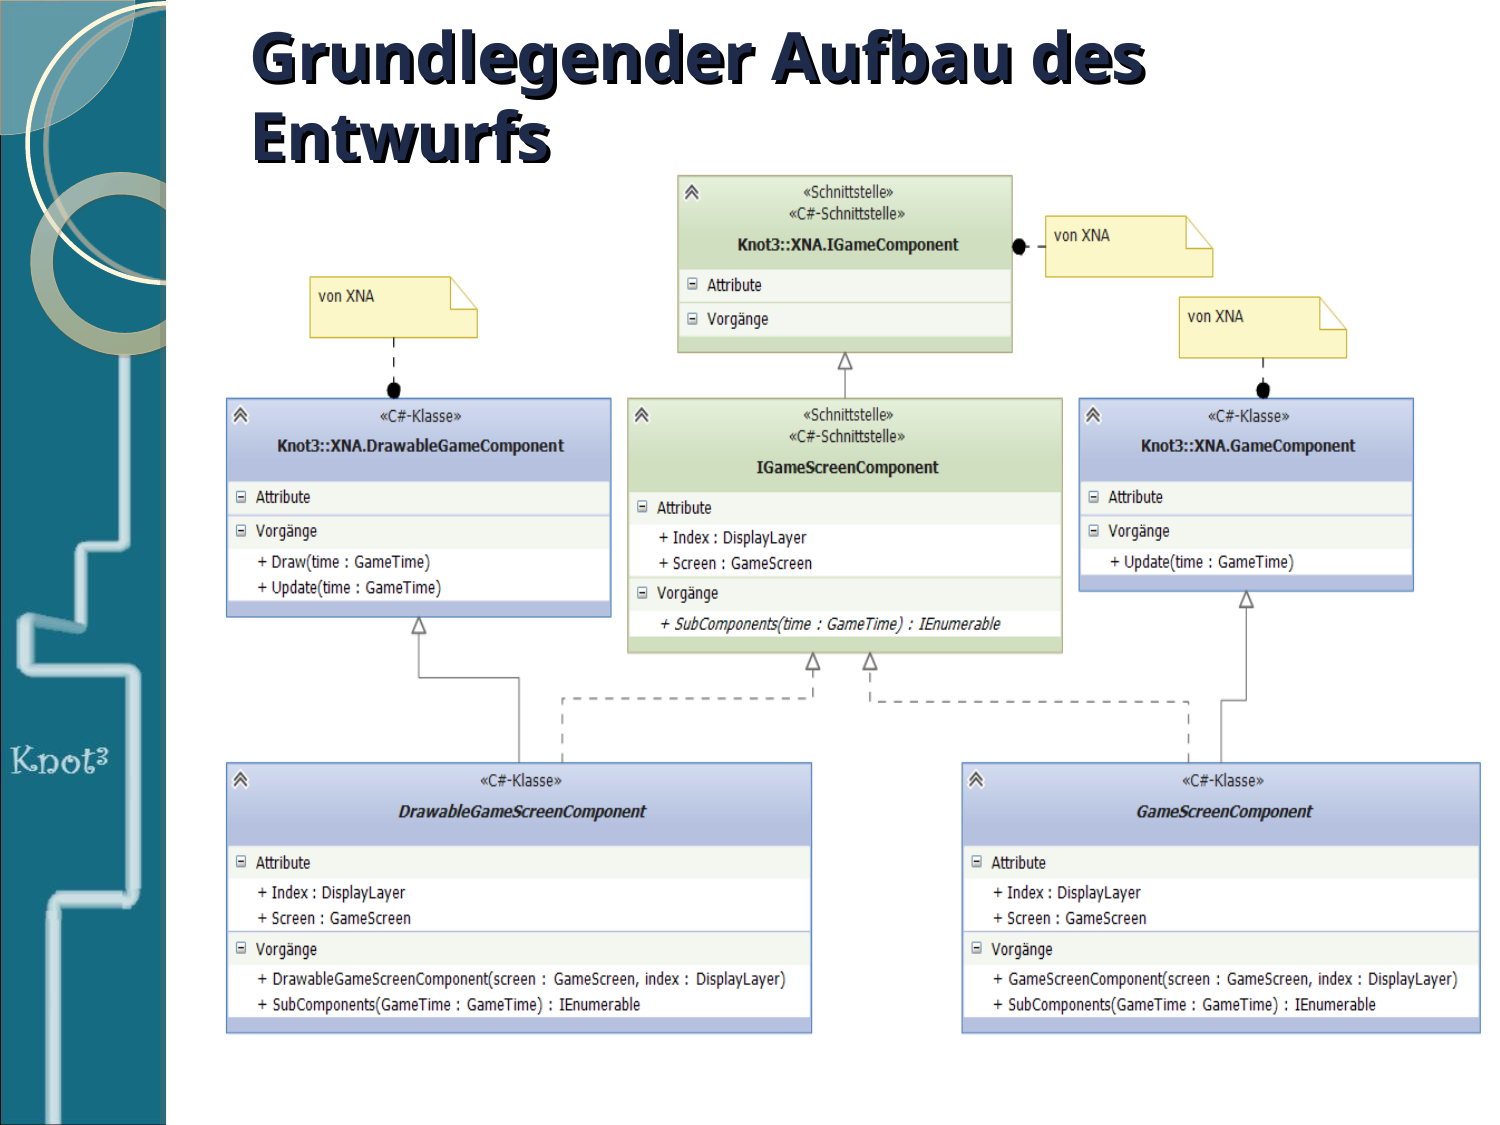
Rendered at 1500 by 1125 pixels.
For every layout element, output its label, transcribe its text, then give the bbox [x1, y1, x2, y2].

picture [136, 0, 166, 4]
text_box [187, 164, 1500, 1044]
picture [0, 11, 166, 1125]
title Grundlegender Aufbau des Entwurfs [234, 0, 1465, 163]
